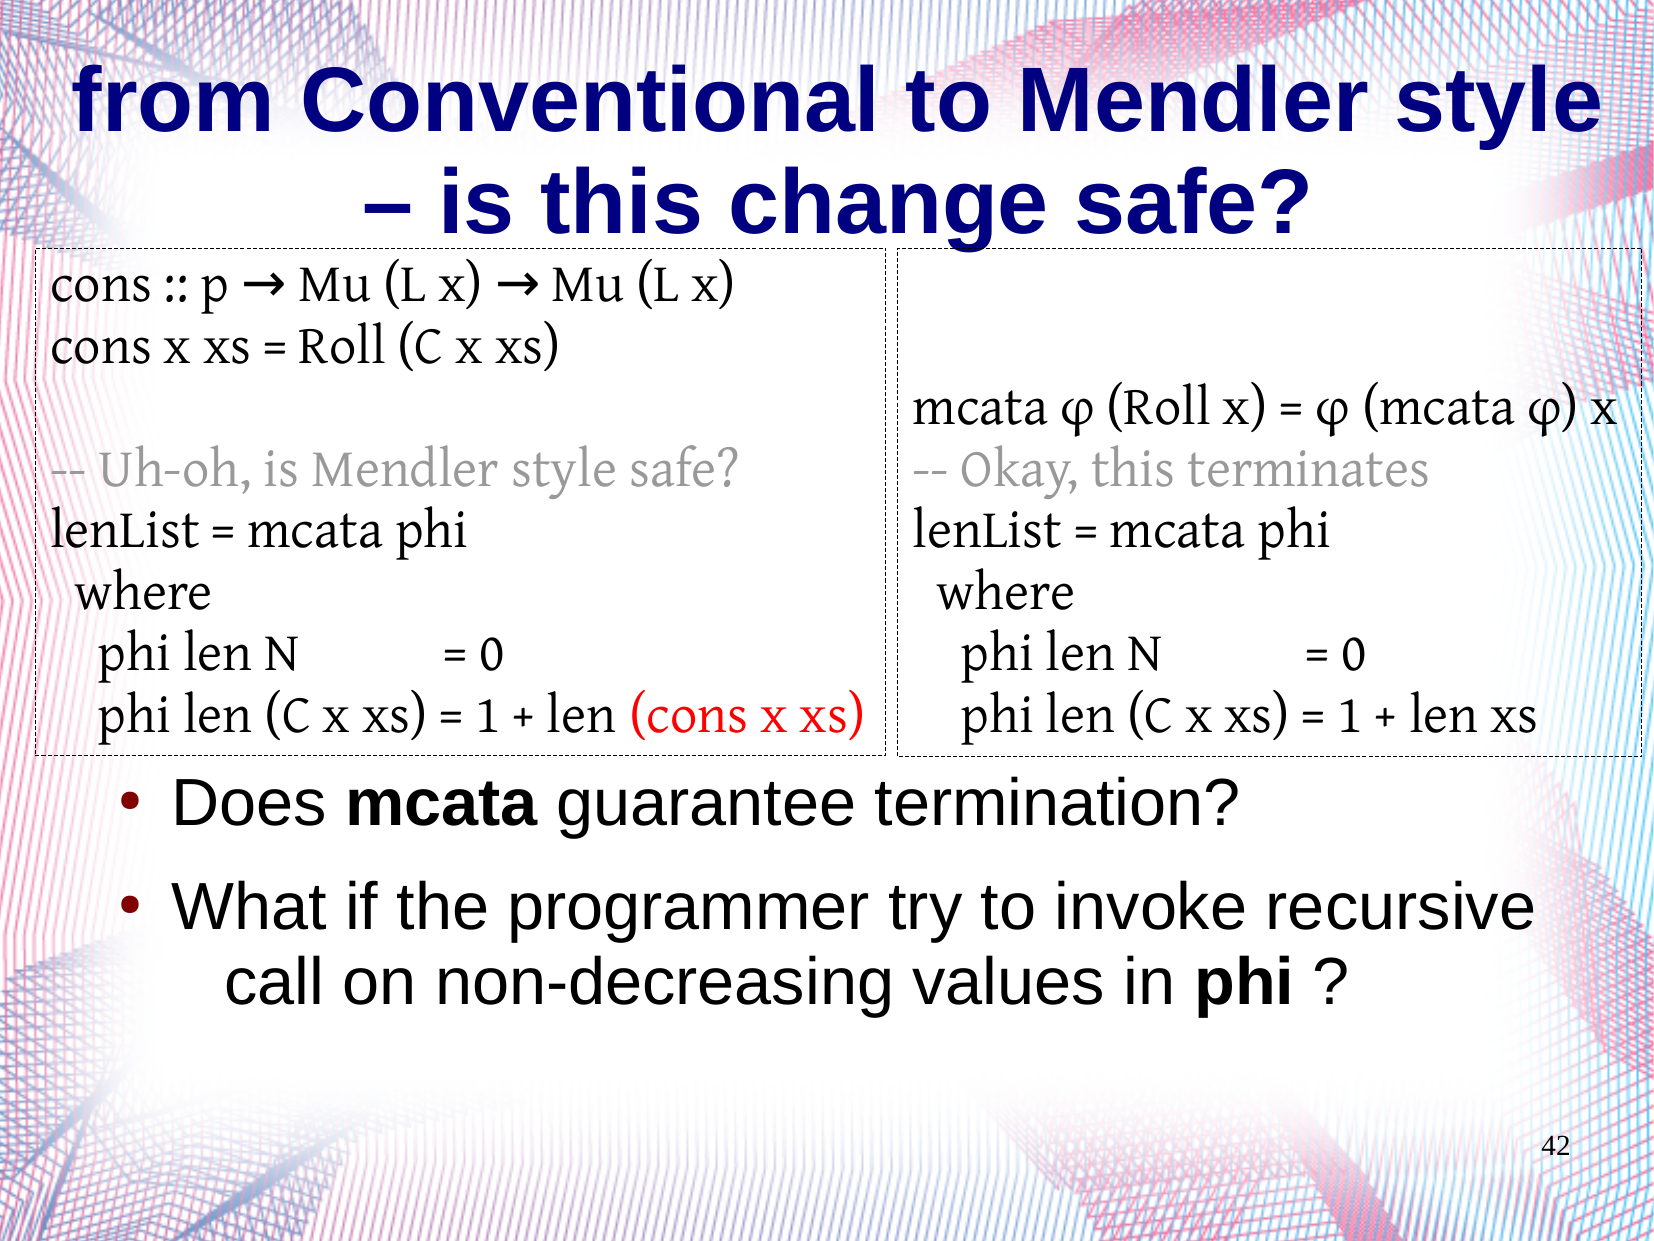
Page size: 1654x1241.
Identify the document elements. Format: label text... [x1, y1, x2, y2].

text_box cons :: p → Mu (L x) → Mu (L x) cons x xs = Roll (C x xs) -- Uh-oh, is Mendler style safe? lenList = mcata phi where phi len N = 0 phi len (C x xs) = 1 + len (cons x xs) [35, 248, 886, 756]
title from Conventional to Mendler style – is this change safe? [70, 47, 1607, 255]
list Does mcata guarantee termination? What if the programmer try to invoke recursive call on non-decreasing values in phi ? [82, 764, 1571, 1156]
picture [0, 0, 1654, 1241]
text_box mcata φ (Roll x) = φ (mcata φ) x -- Okay, this terminates lenList = mcata phi where phi len N = 0 phi len (C x xs) = 1 + len xs [897, 248, 1642, 757]
